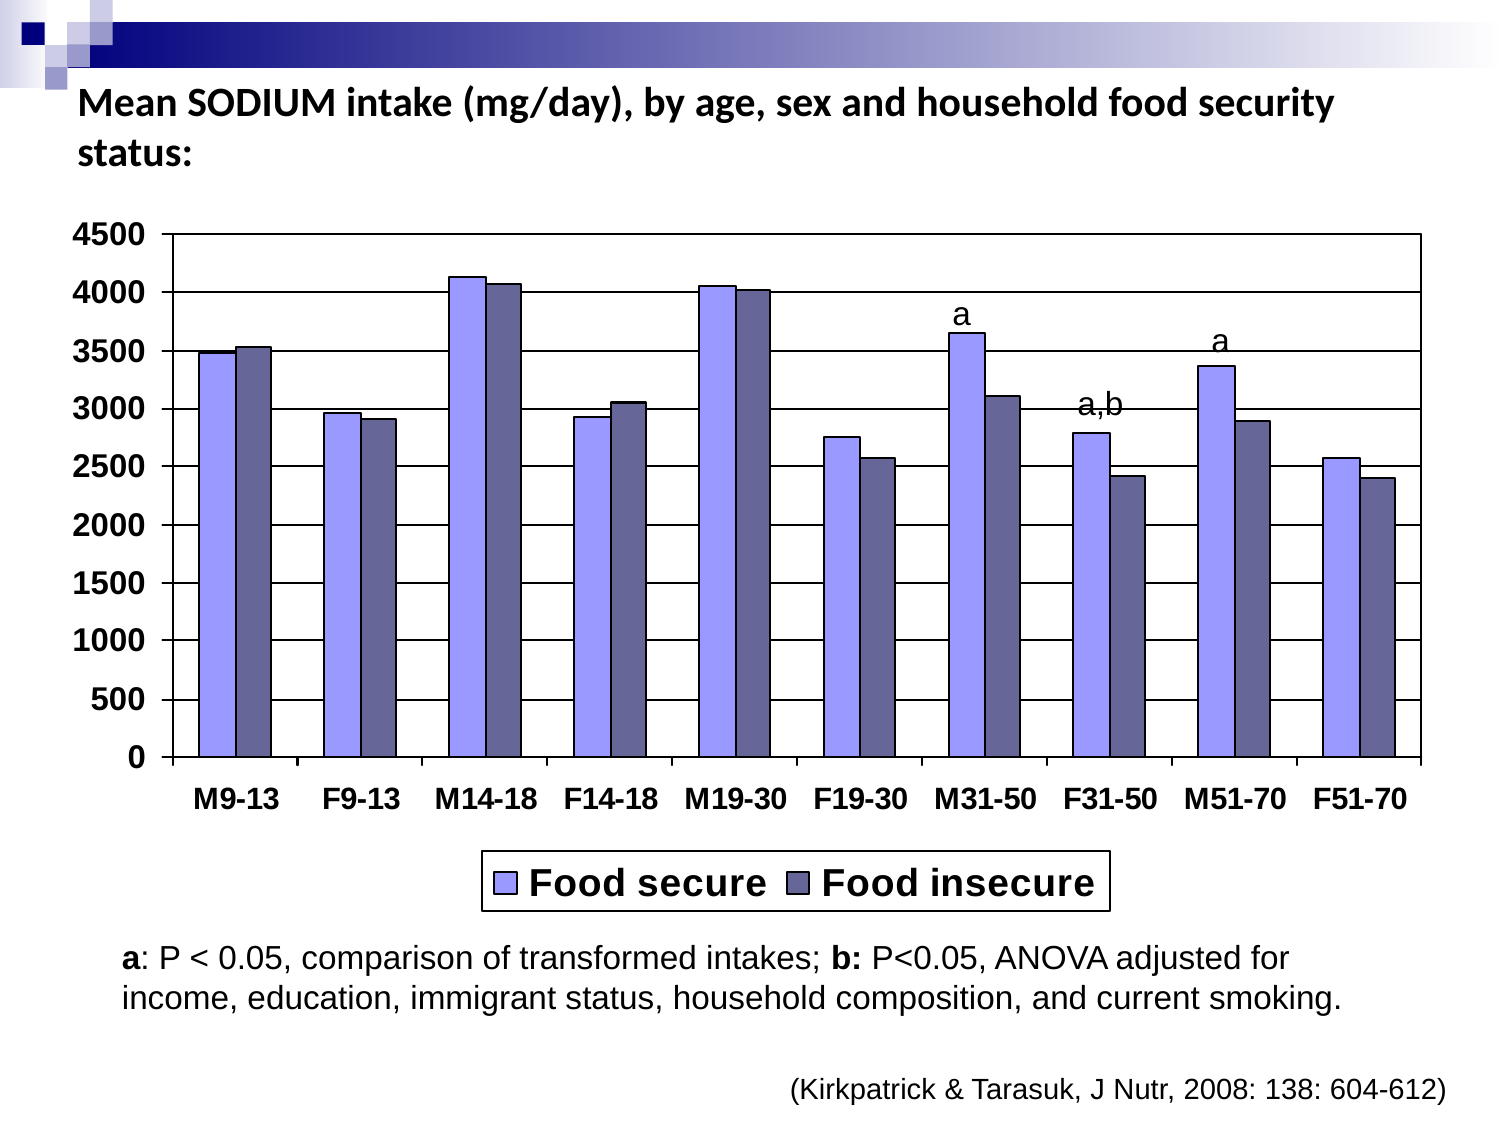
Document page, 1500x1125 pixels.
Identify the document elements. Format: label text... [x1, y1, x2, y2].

text_box (Kirkpatrick & Tarasuk, J Nutr, 2008: 138: 604-612) [774, 1062, 1488, 1113]
text_box a: P < 0.05, comparison of transformed intakes; b: P<0.05, ANOVA adjusted for income, education, immigrant status, household composition, and current smoking. [107, 930, 1420, 1024]
picture [35, 174, 1453, 930]
title Mean SODIUM intake (mg/day), by age, sex and household food security status: [62, 31, 1413, 174]
